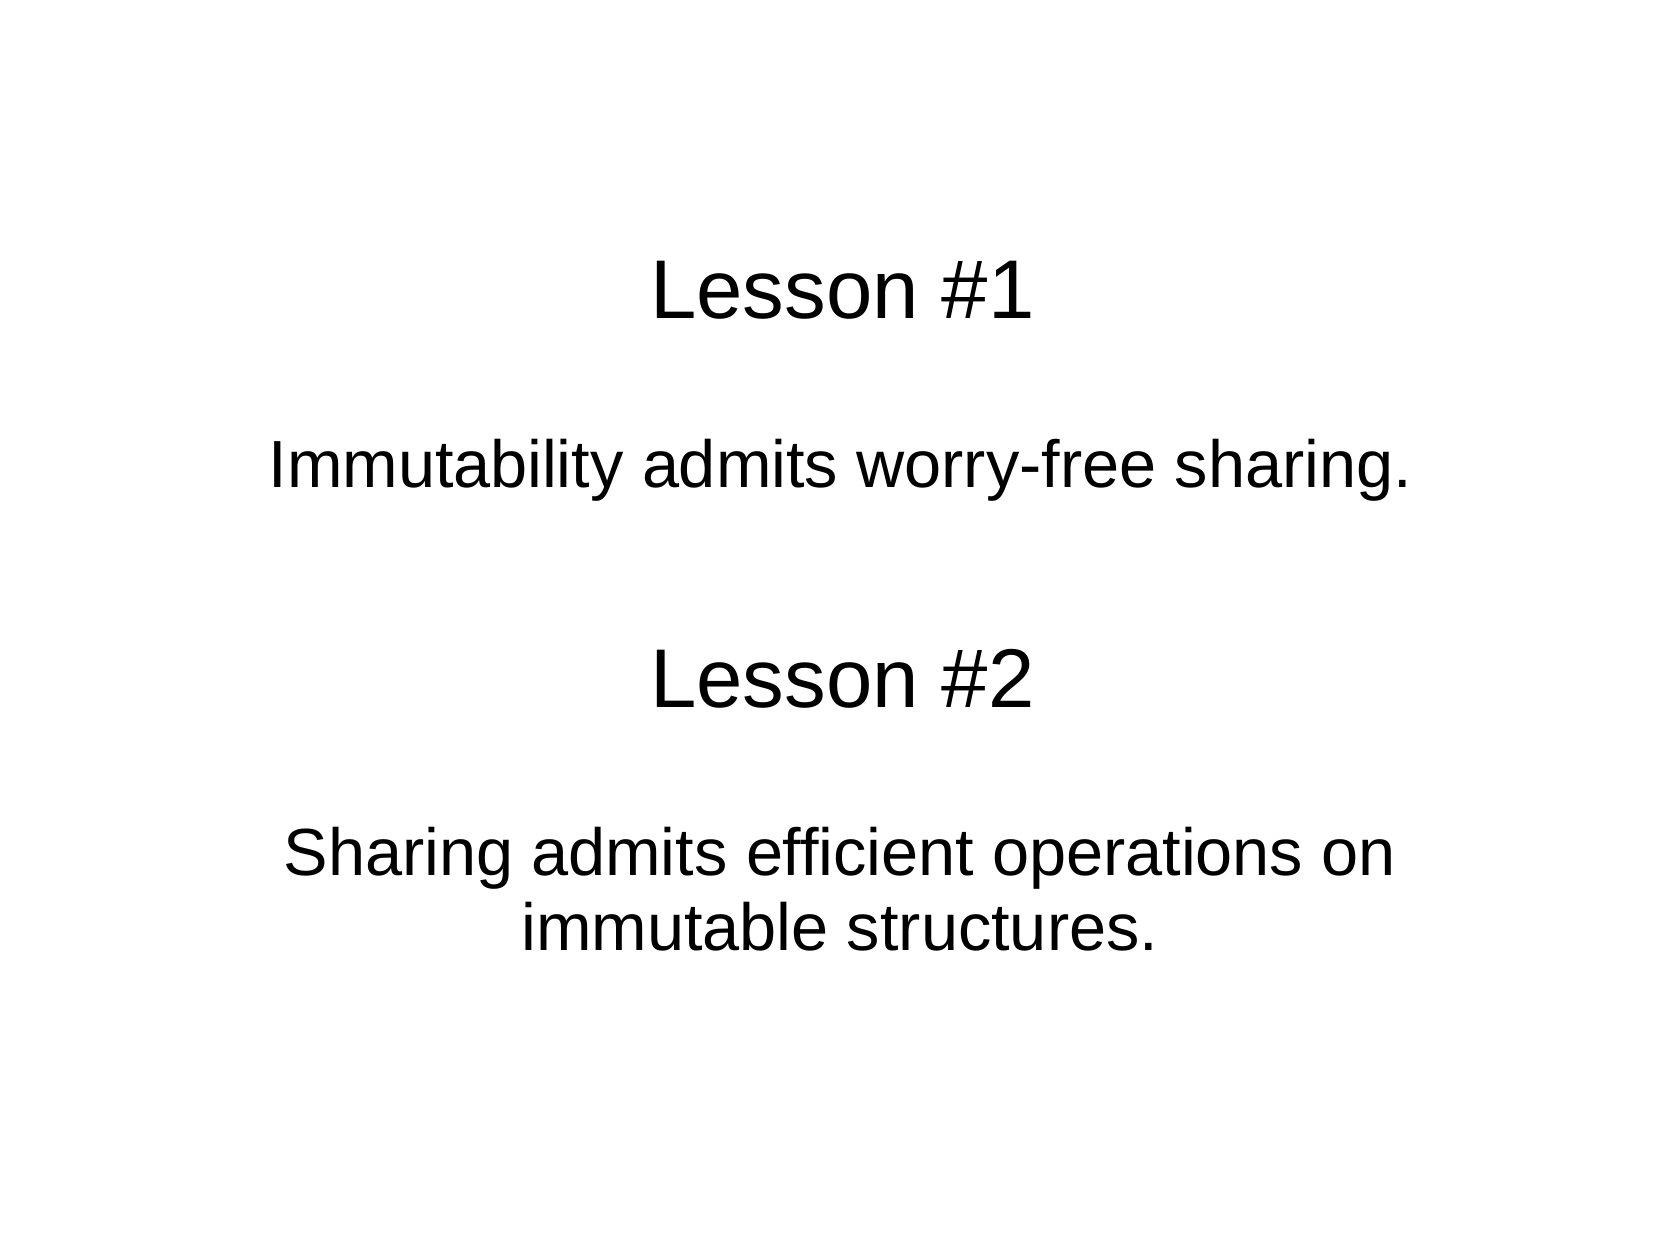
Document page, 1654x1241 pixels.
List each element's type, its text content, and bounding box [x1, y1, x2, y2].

text_box Lesson #1 [635, 236, 1050, 345]
text_box Sharing admits efficient operations on immutable structures. [268, 808, 1417, 973]
text_box Immutability admits worry-free sharing. [253, 419, 1432, 509]
text_box Lesson #2 [635, 624, 1050, 733]
